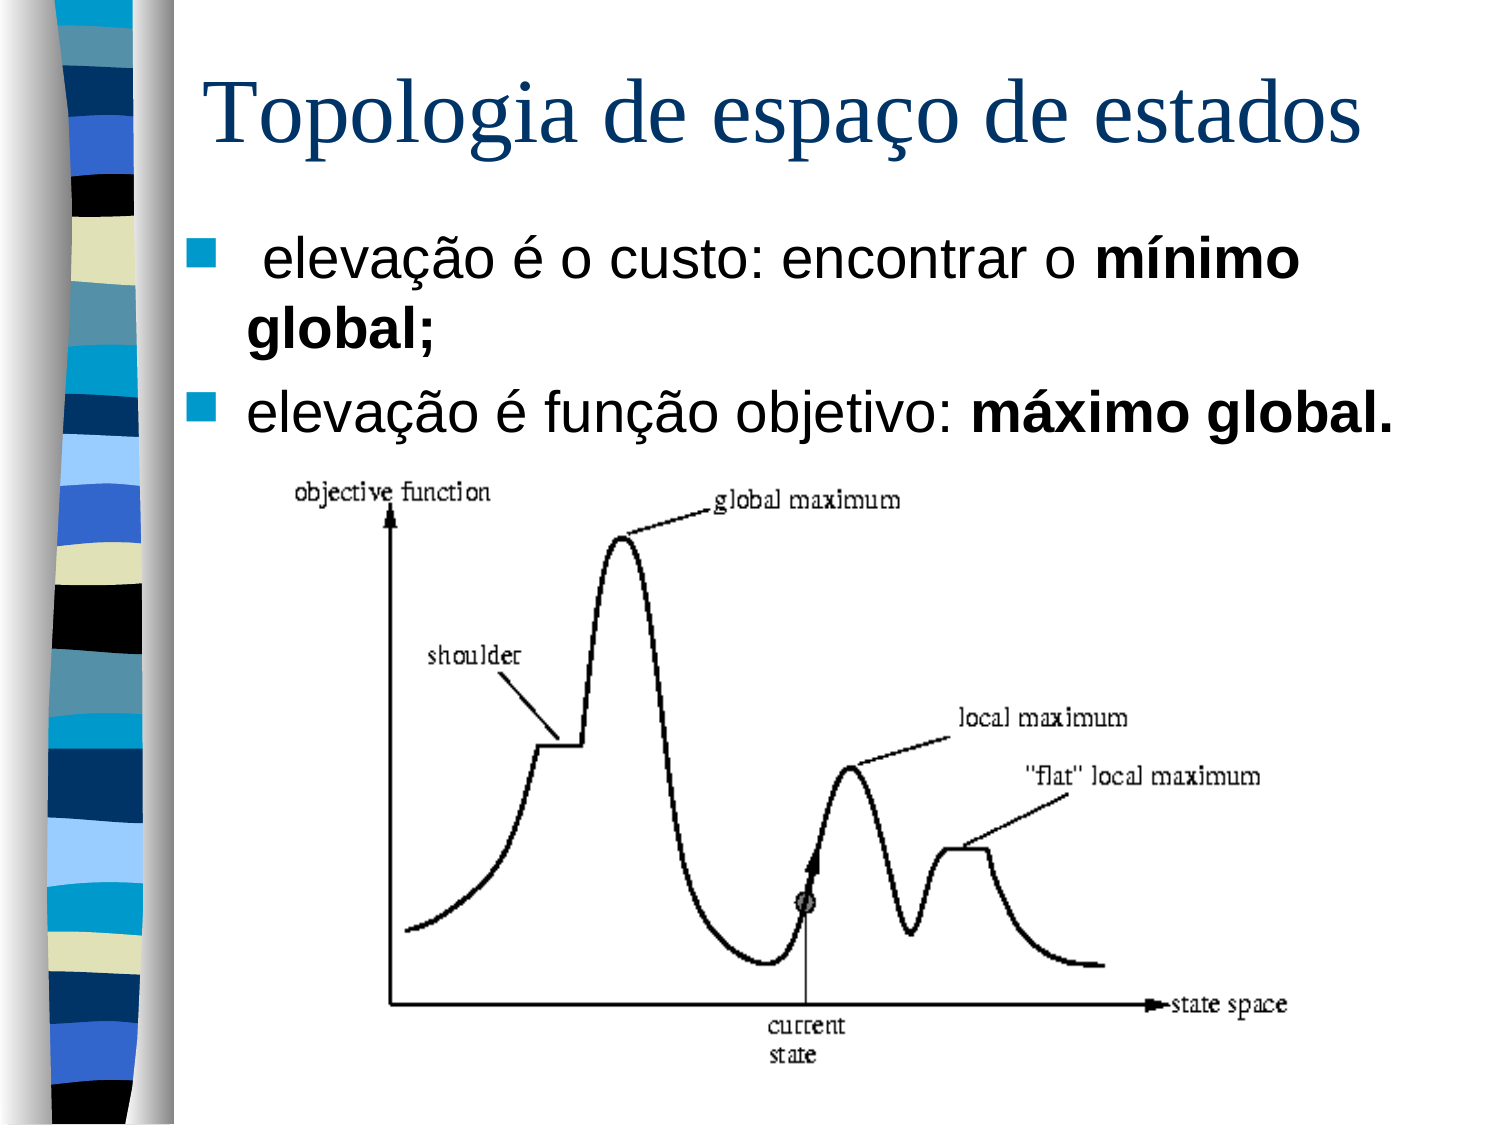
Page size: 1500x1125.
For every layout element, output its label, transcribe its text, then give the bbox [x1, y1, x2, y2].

picture [287, 474, 1300, 1081]
title Topologia de espaço de estados [187, 37, 1463, 176]
list elevação é o custo: encontrar o mínimo global; elevação é função objetivo: máximo global. [174, 212, 1450, 475]
